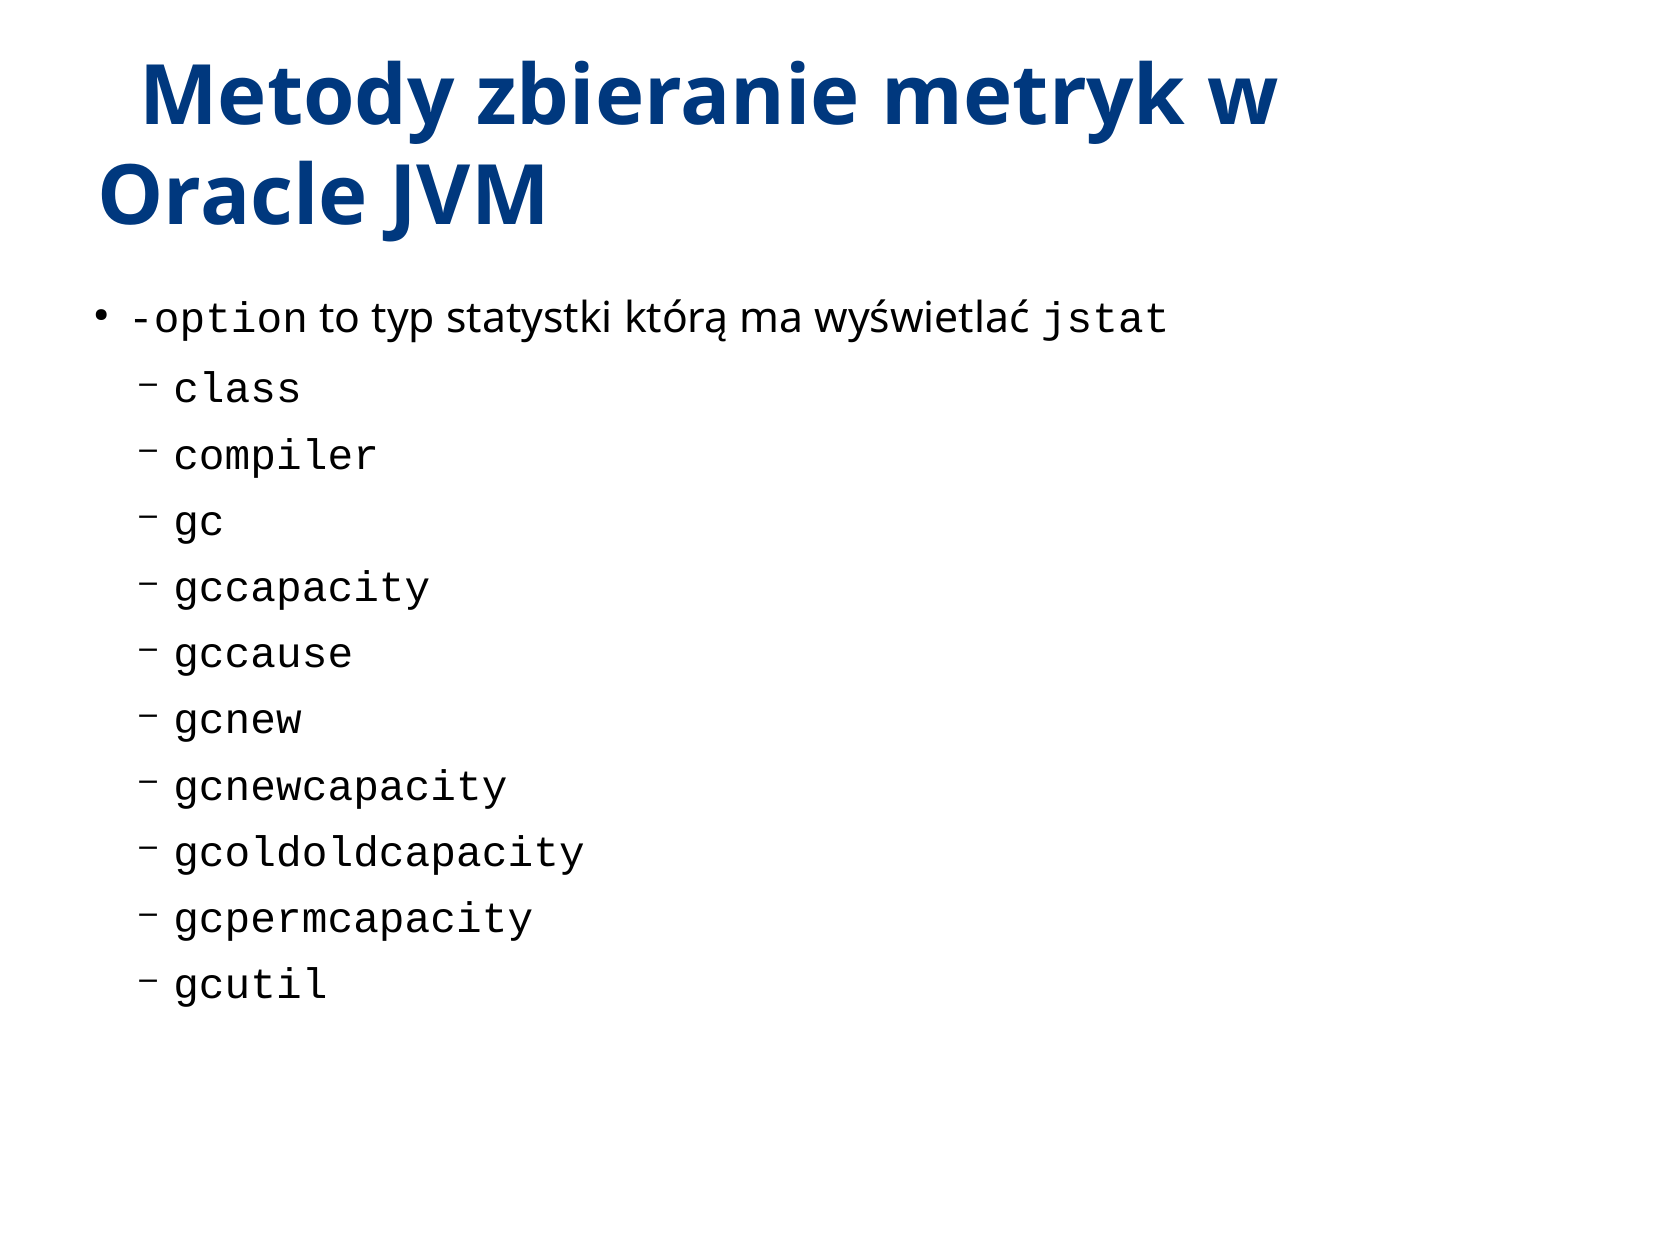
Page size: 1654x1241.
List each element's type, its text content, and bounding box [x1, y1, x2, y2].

title Metody zbieranie metryk w Oracle JVM [82, 49, 1571, 257]
list -option to typ statystki którą ma wyświetlać jstat class compiler gc gccapacity gccause gcnew gcnewcapacity gcoldoldcapacity gcpermcapacity gcutil [82, 290, 1571, 1010]
